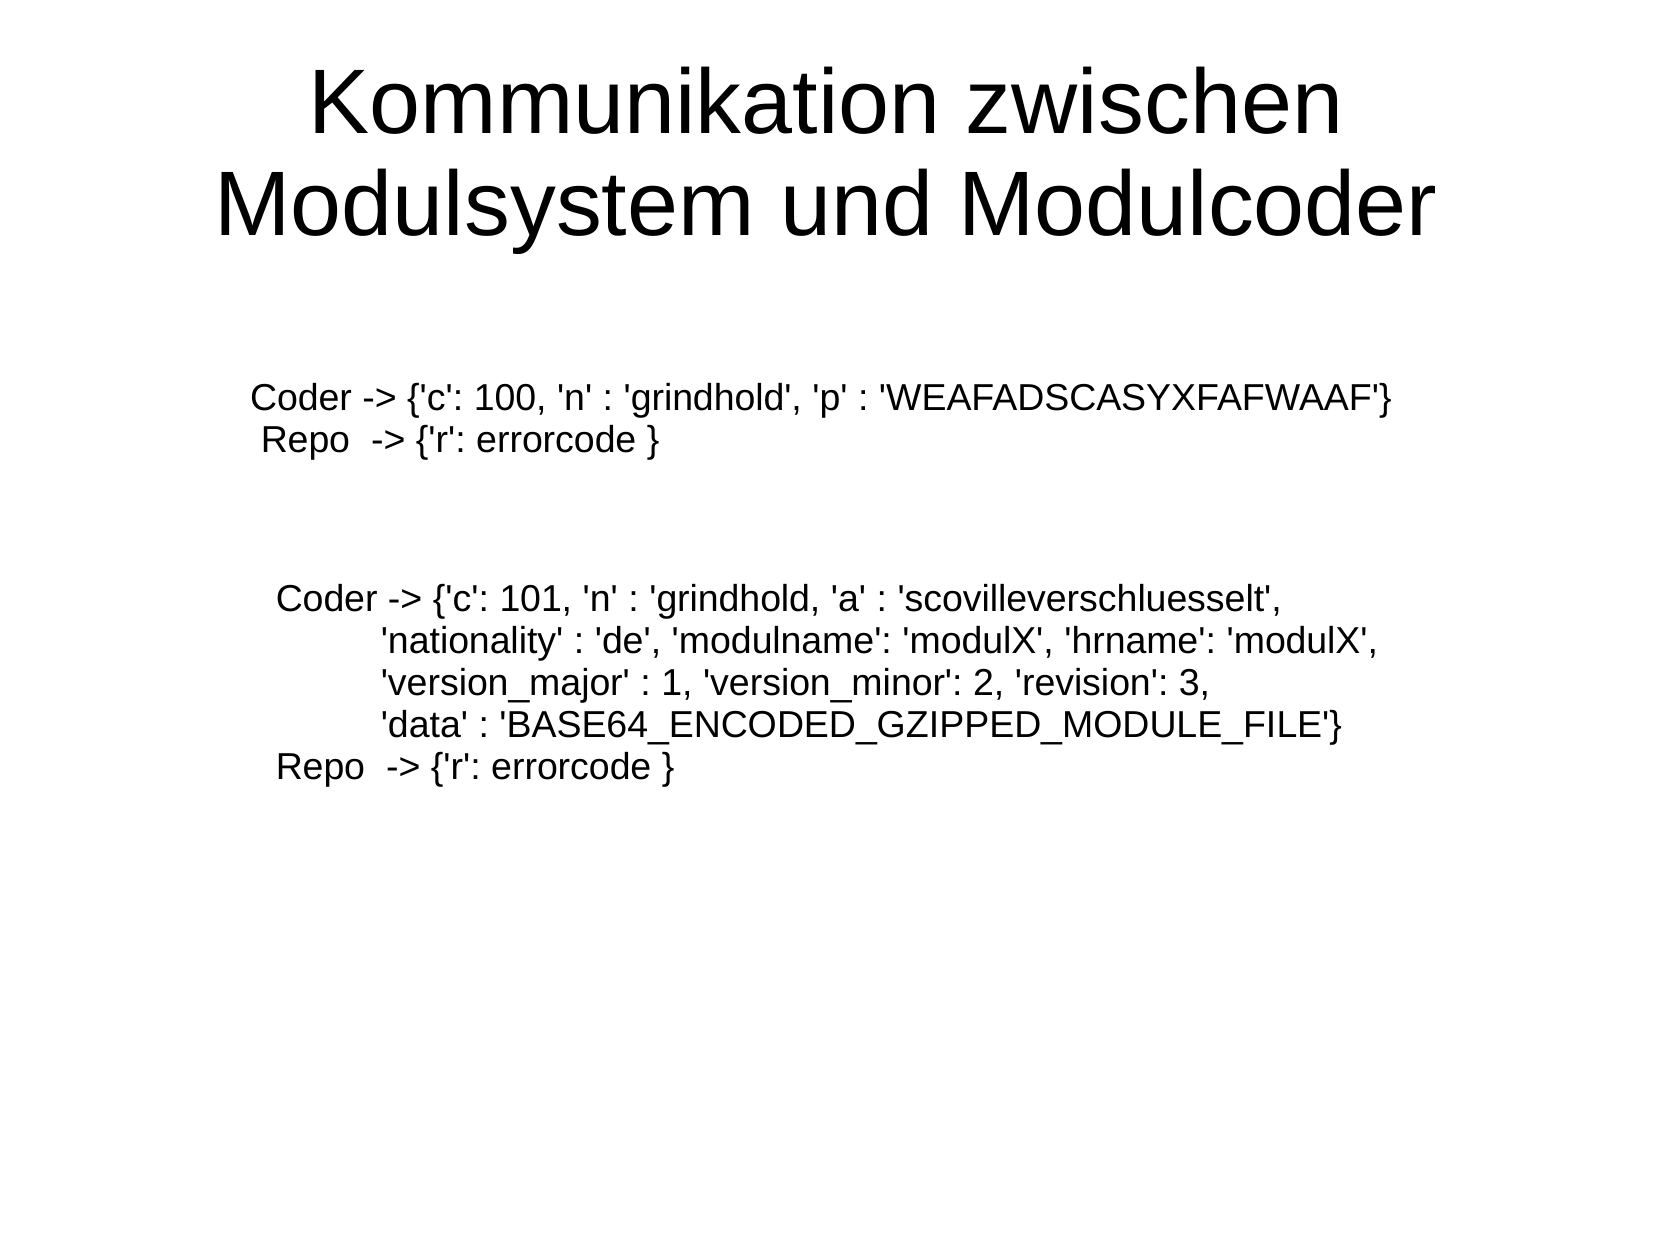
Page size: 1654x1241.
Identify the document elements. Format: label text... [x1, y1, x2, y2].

text_box Coder -> {'c': 101, 'n' : 'grindhold, 'a' : 'scovilleverschluesselt', 'nationality' : 'de', 'modulname': 'modulX', 'hrname': 'modulX', 'version_major' : 1, 'version_minor': 2, 'revision': 3, 'data' : 'BASE64_ENCODED_GZIPPED_MODULE_FILE'} Repo -> {'r': errorcode } [240, 570, 1393, 837]
title Kommunikation zwischen Modulsystem und Modulcoder [82, 49, 1571, 257]
text_box Coder -> {'c': 100, 'n' : 'grindhold', 'p' : 'WEAFADSCASYXFAFWAAF'} Repo -> {'r': errorcode } [225, 369, 1408, 511]
